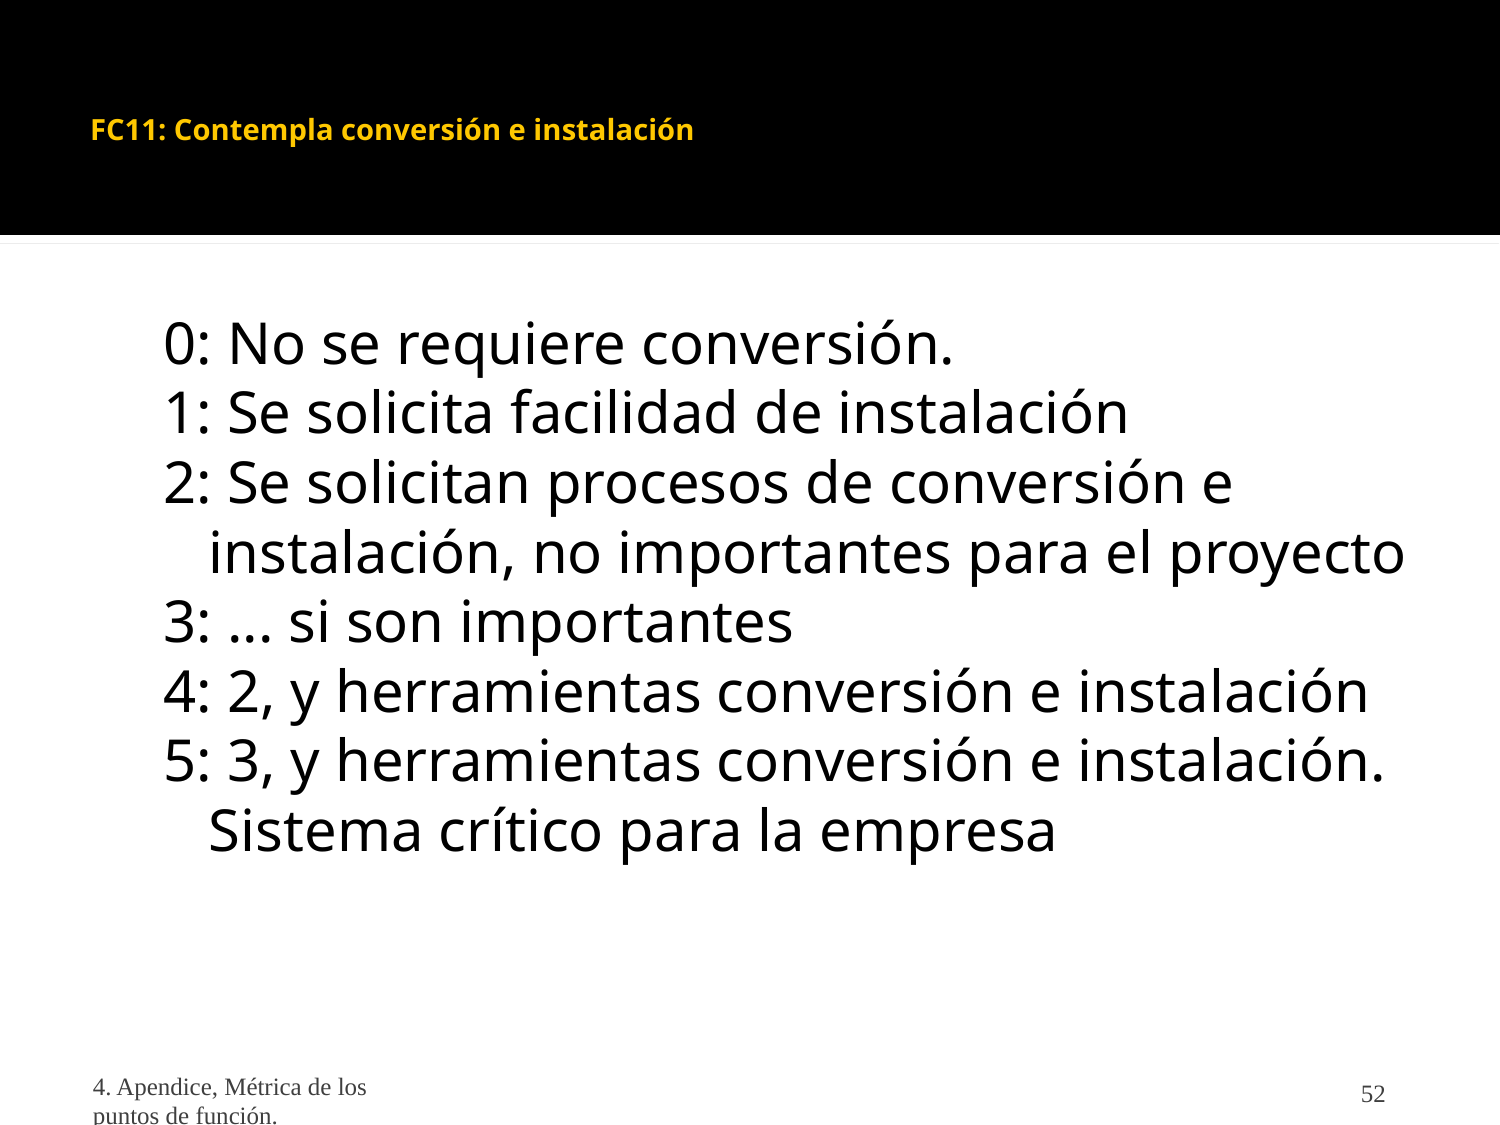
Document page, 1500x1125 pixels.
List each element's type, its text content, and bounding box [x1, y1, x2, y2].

list 0: No se requiere conversión. 1: Se solicita facilidad de instalación 2: Se solicitan procesos de conversión e instalación, no importantes para el proyecto 3: ... si son importantes 4: 2, y herramientas conversión e instalación 5: 3, y herramientas conversión e instalación. Sistema crítico para la empresa [75, 291, 1426, 1051]
title FC11: Contempla conversión e instalación [75, 25, 1426, 232]
text_box 4. Apendice, Métrica de los puntos de función. [75, 1062, 426, 1108]
text_box [1345, 1062, 1467, 1108]
